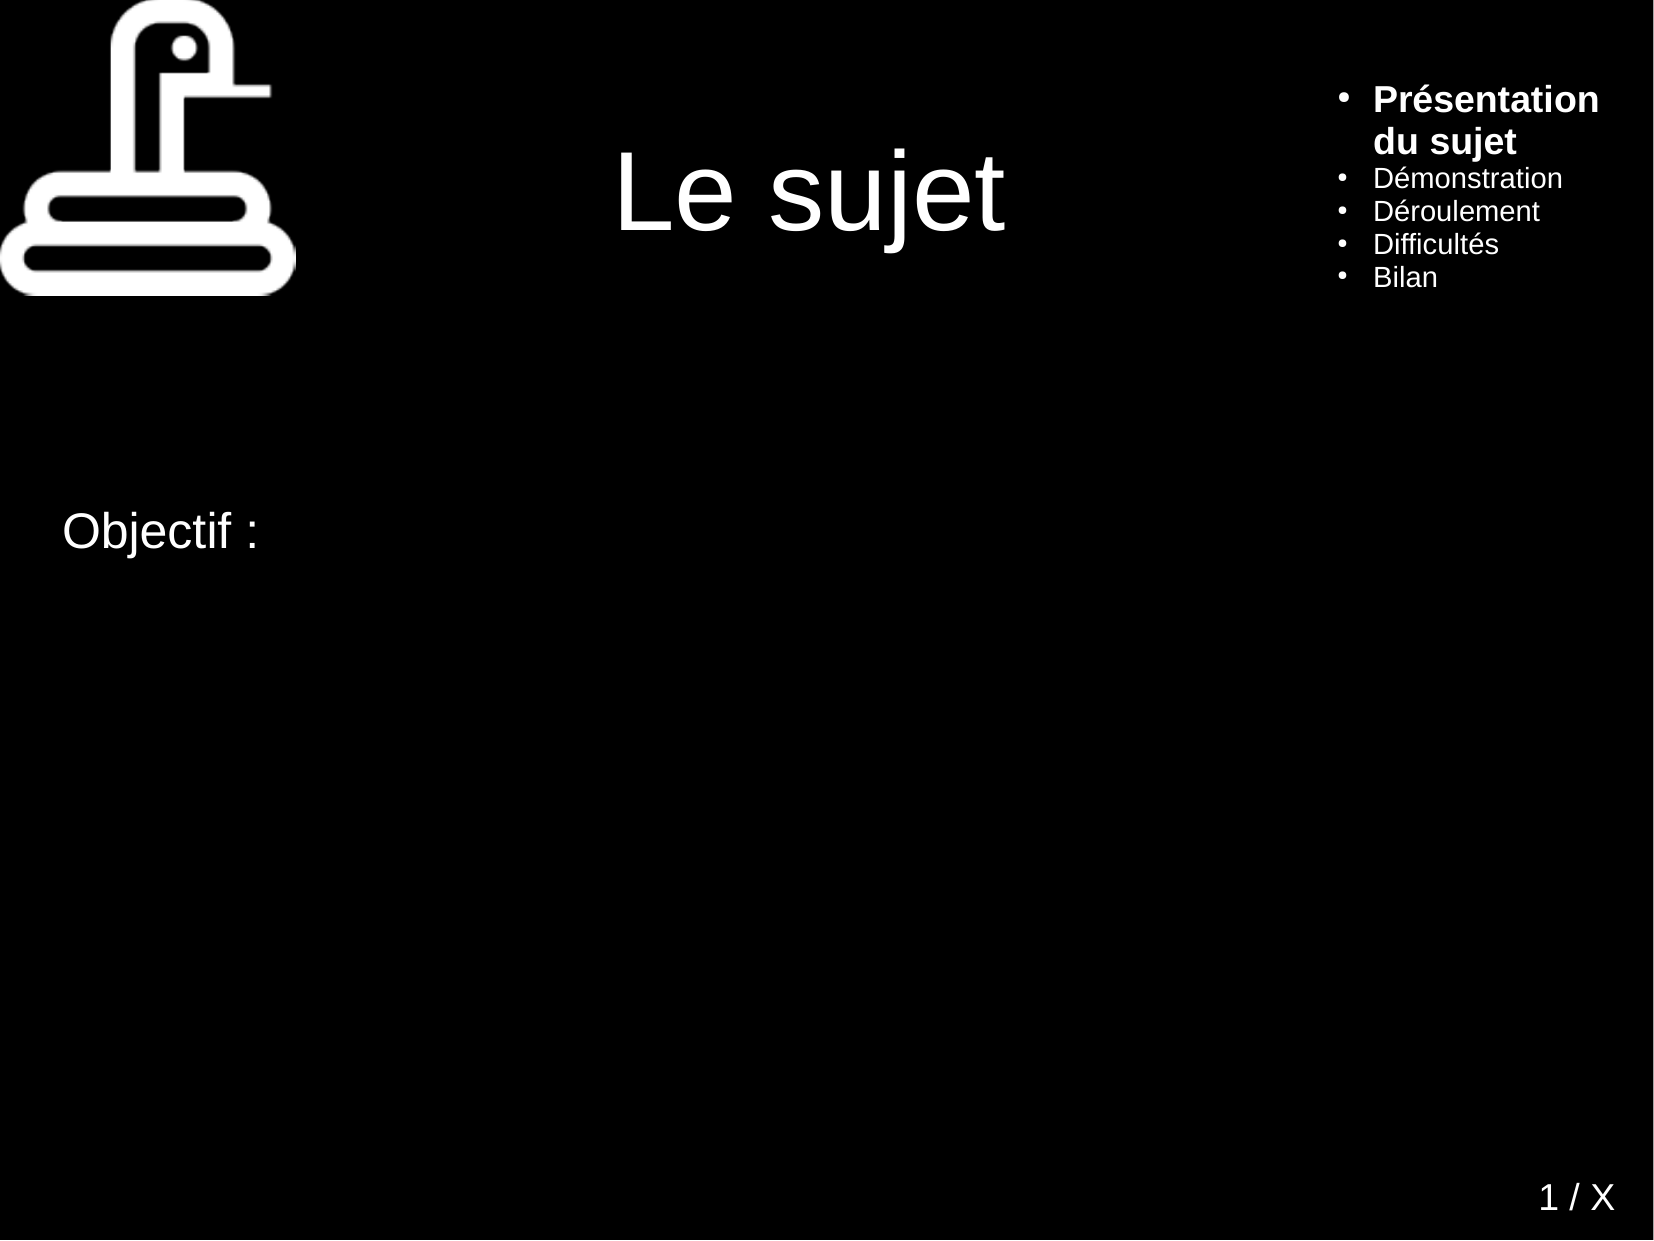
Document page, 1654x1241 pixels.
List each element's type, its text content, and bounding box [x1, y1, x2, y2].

text_box 1 / X [1523, 1169, 1654, 1241]
text_box Présentation du sujet Démonstration Déroulement Difficultés Bilan [1322, 70, 1654, 301]
title Le sujet [296, 88, 1322, 296]
text_box Objectif : [47, 496, 308, 579]
picture [0, 0, 296, 296]
